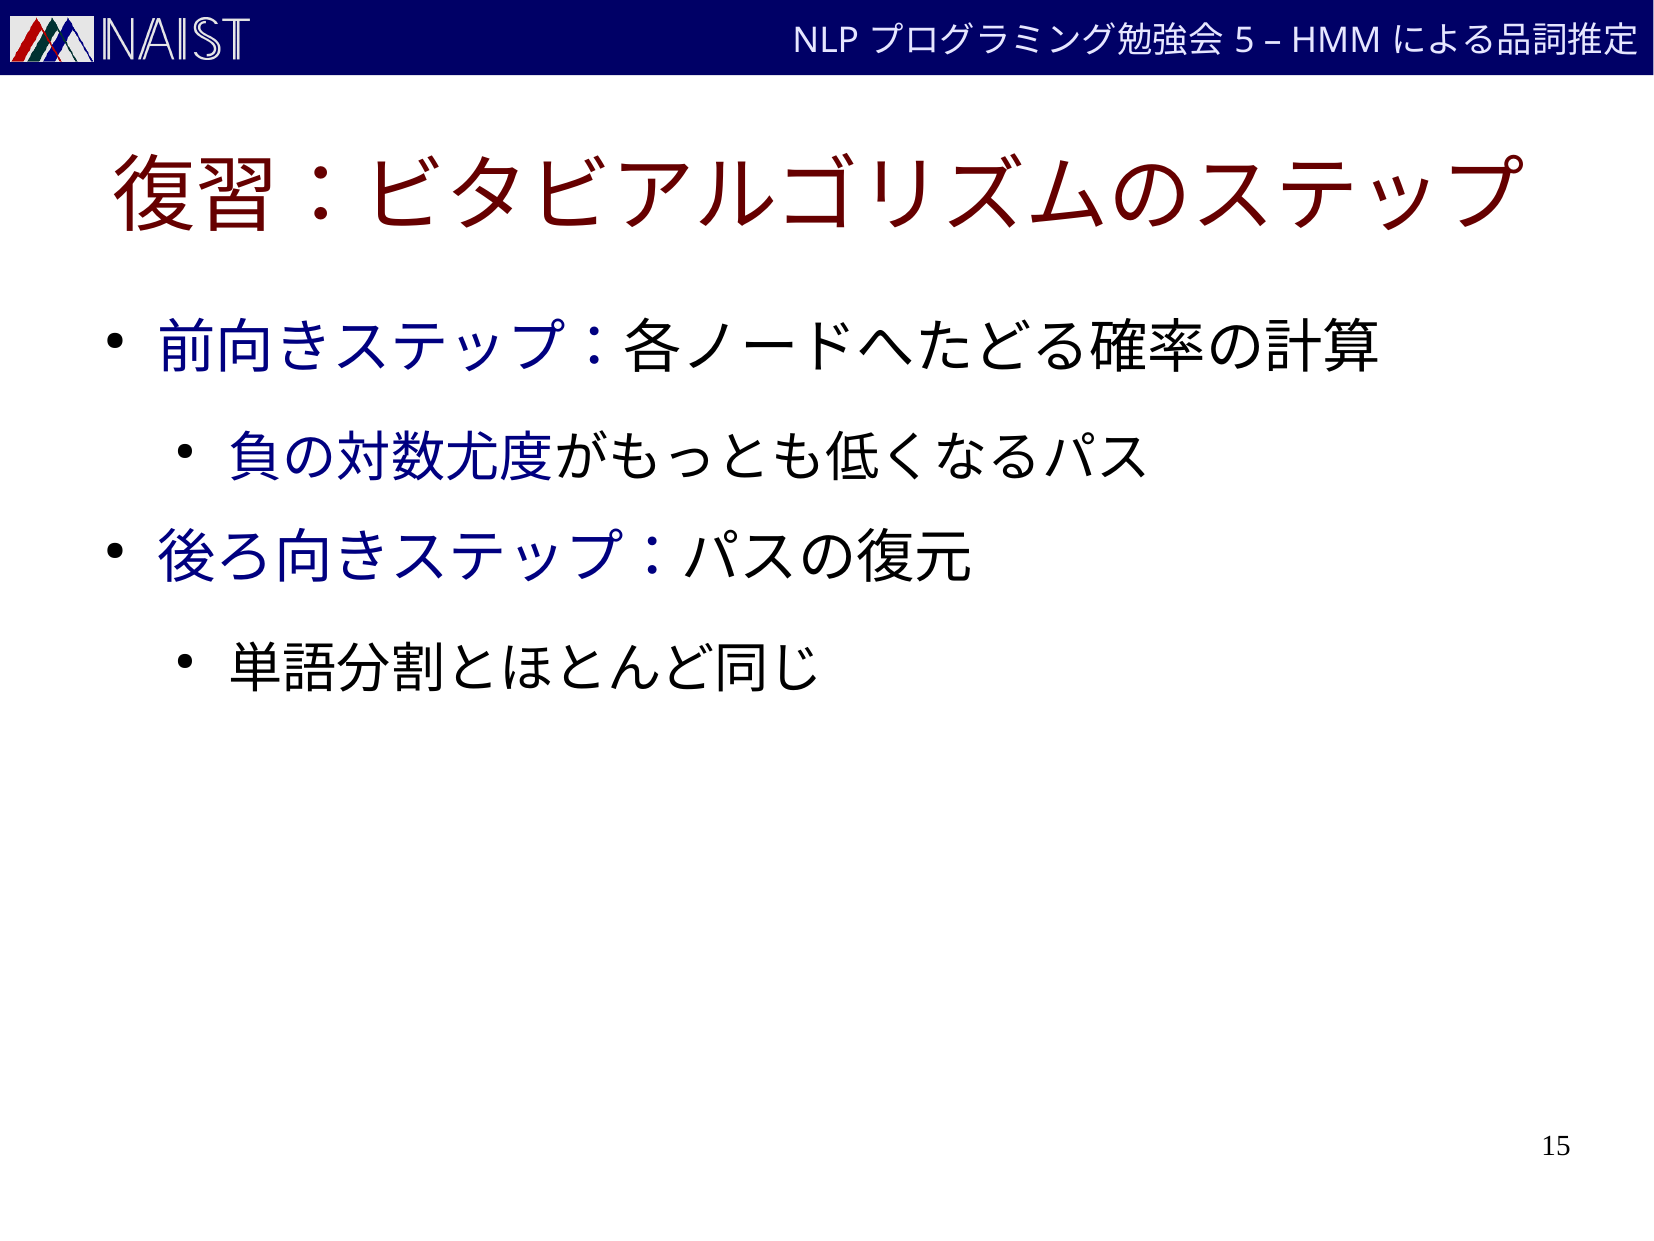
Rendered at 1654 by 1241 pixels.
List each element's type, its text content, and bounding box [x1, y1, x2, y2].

list 前向きステップ：各ノードへたどる確率の計算 負の対数尤度がもっとも低くなるパス 後ろ向きステップ：パスの復元 単語分割とほとんど同じ [86, 300, 1576, 1119]
title 復習：ビタビアルゴリズムのステップ [75, 92, 1564, 285]
picture [10, 16, 94, 62]
picture [102, 17, 251, 60]
